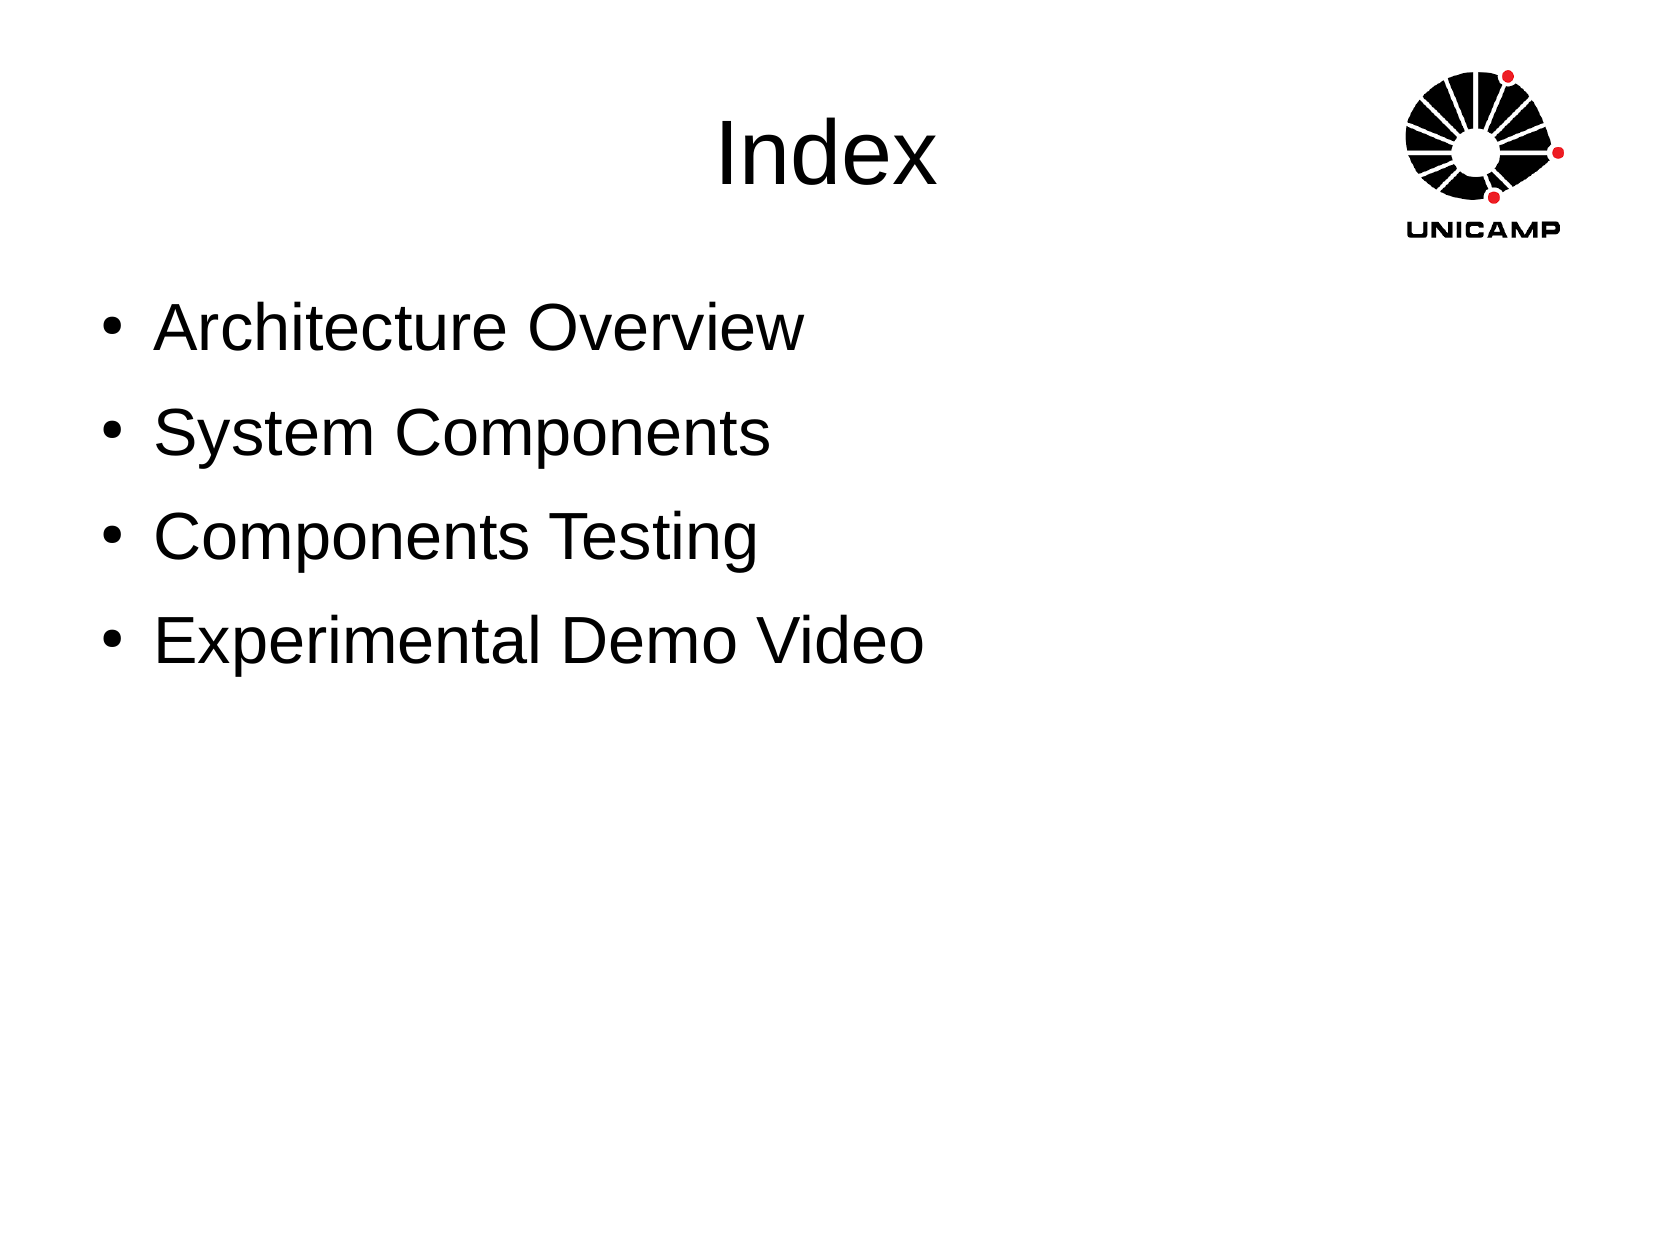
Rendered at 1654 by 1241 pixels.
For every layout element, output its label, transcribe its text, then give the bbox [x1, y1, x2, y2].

title Index [82, 49, 1571, 257]
picture [1405, 70, 1564, 239]
list Architecture Overview System Components Components Testing Experimental Demo Video [82, 290, 1571, 1010]
